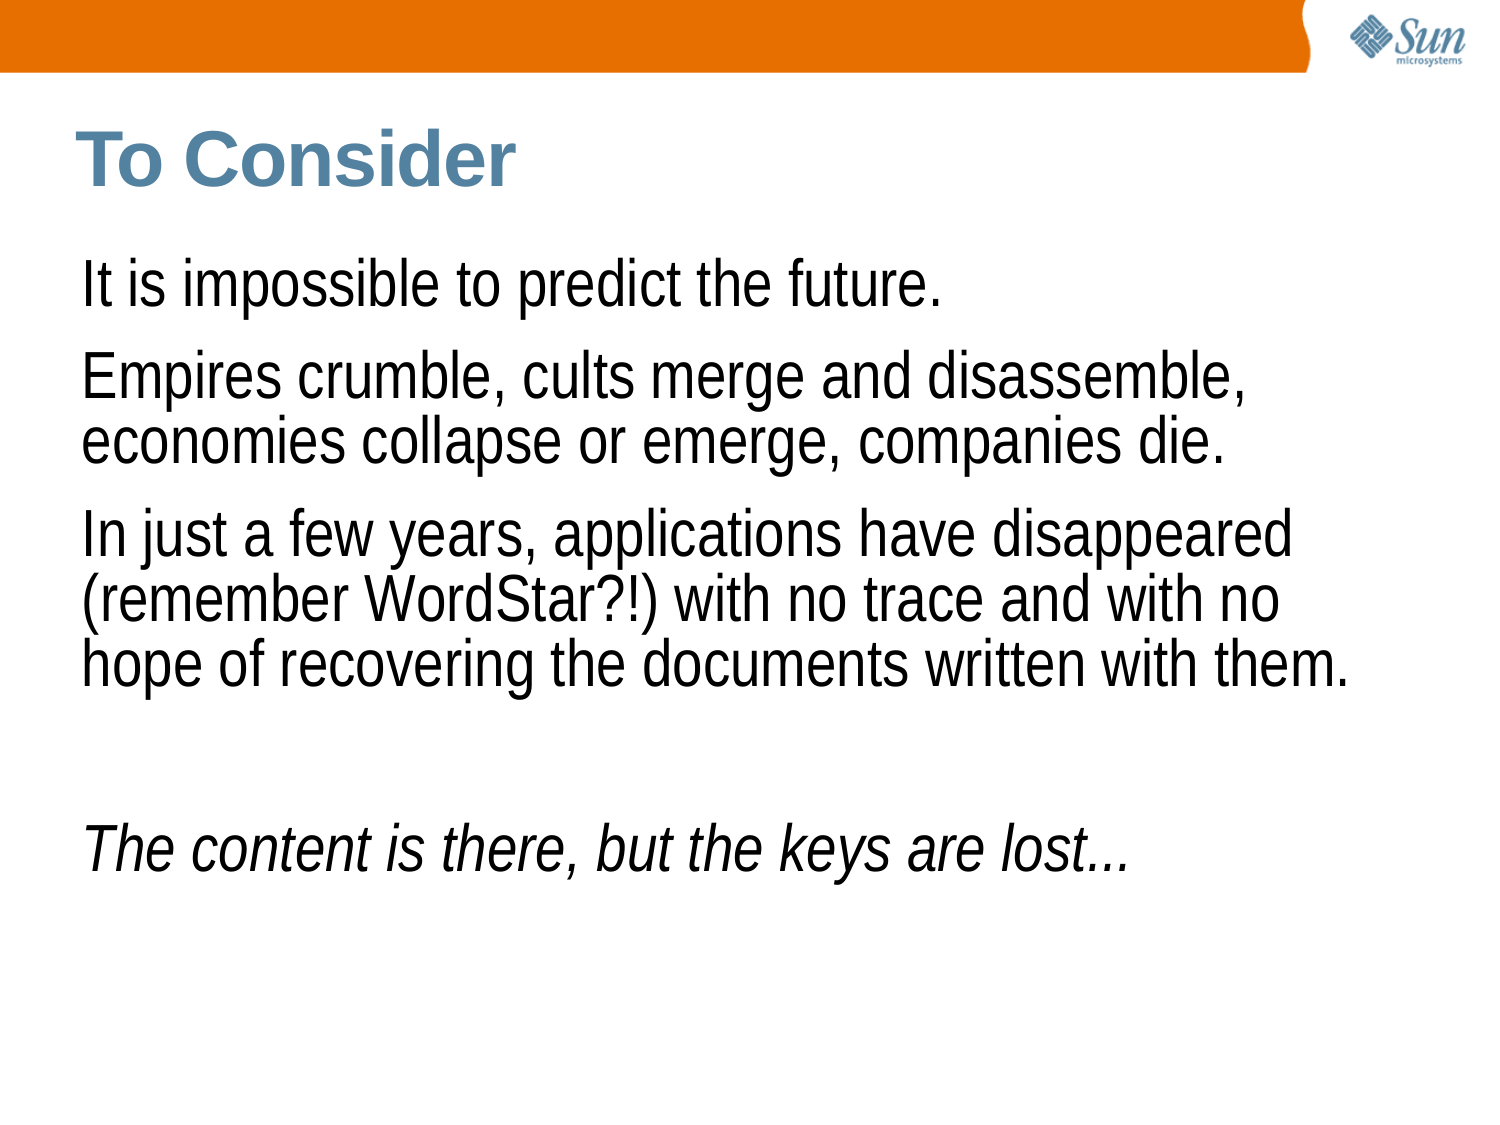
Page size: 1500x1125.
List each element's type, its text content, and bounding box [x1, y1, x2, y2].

list It is impossible to predict the future. Empires crumble, cults merge and disassemble, economies collapse or emerge, companies die. In just a few years, applications have disappeared (remember WordStar?!) with no trace and with no hope of recovering the documents written with them. The content is there, but the keys are lost... [81, 254, 1419, 1125]
picture [0, 0, 1500, 75]
title To Consider [75, 122, 1438, 292]
